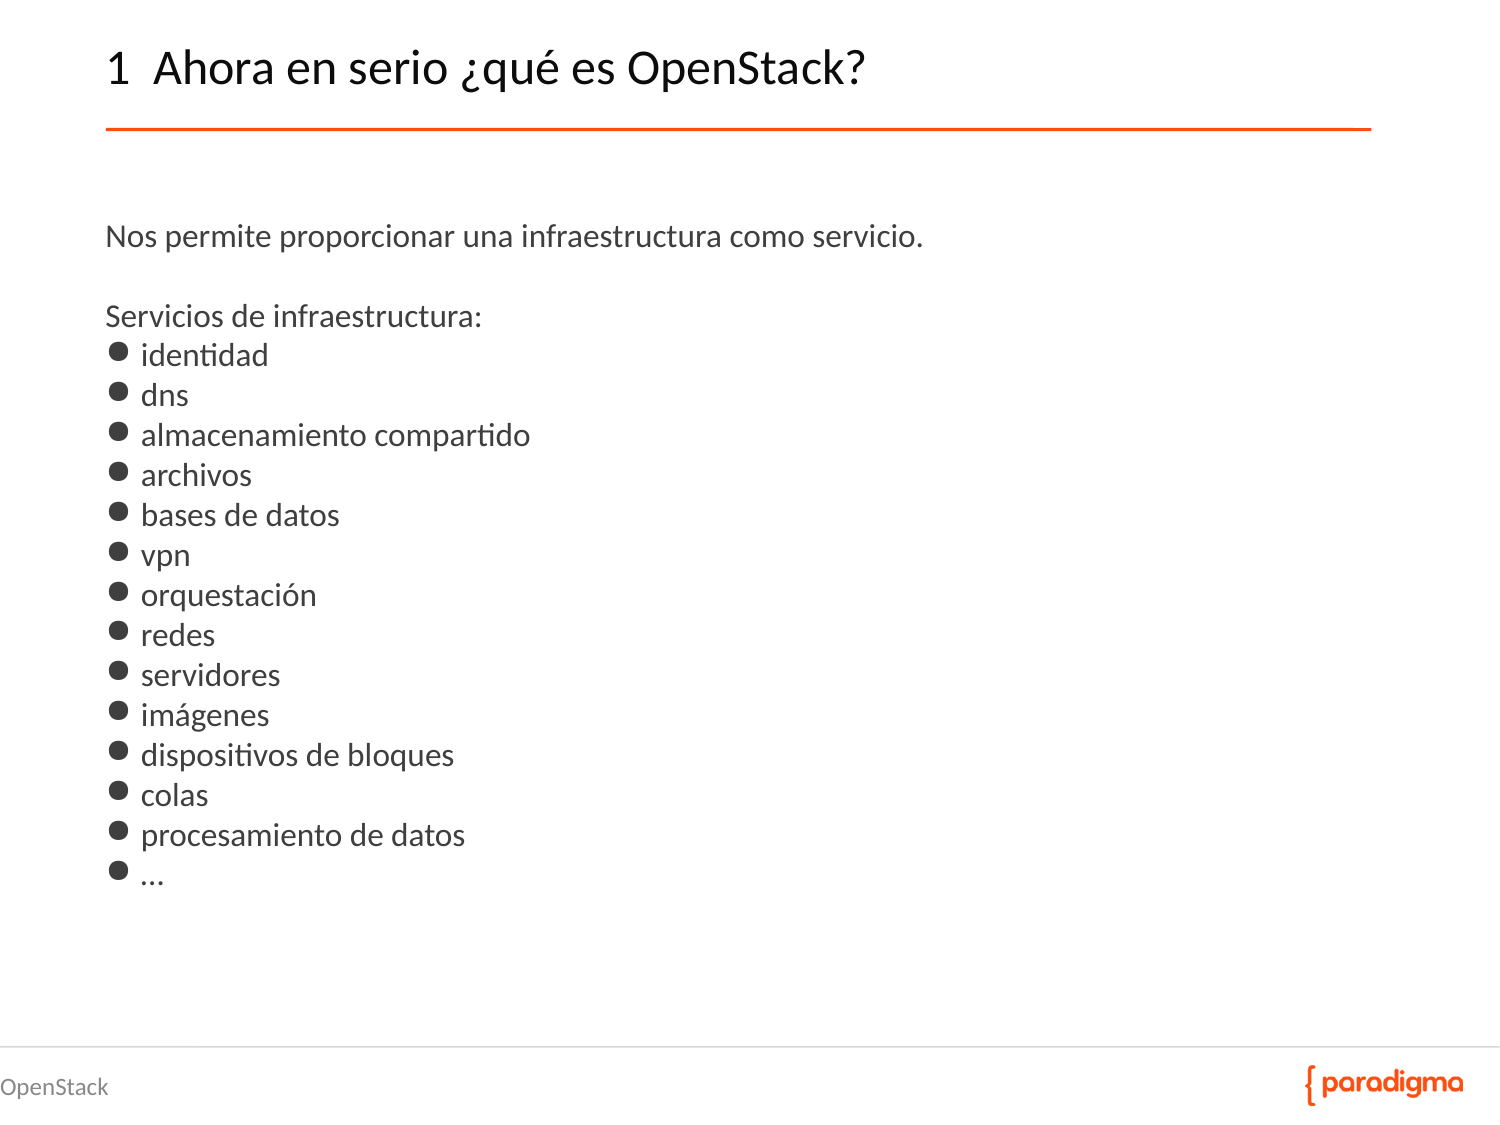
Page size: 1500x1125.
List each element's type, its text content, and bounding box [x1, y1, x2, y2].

text_box OpenStack [0, 1048, 1223, 1125]
picture [1305, 1065, 1463, 1107]
text_box 1 Ahora en serio ¿qué es OpenStack? [105, 0, 1395, 130]
text_box Nos permite proporcionar una infraestructura como servicio. Servicios de infraestructura: identidad dns almacenamiento compartido archivos bases de datos vpn orquestación redes servidores imágenes dispositivos de bloques colas procesamiento de datos … [105, 206, 1395, 984]
